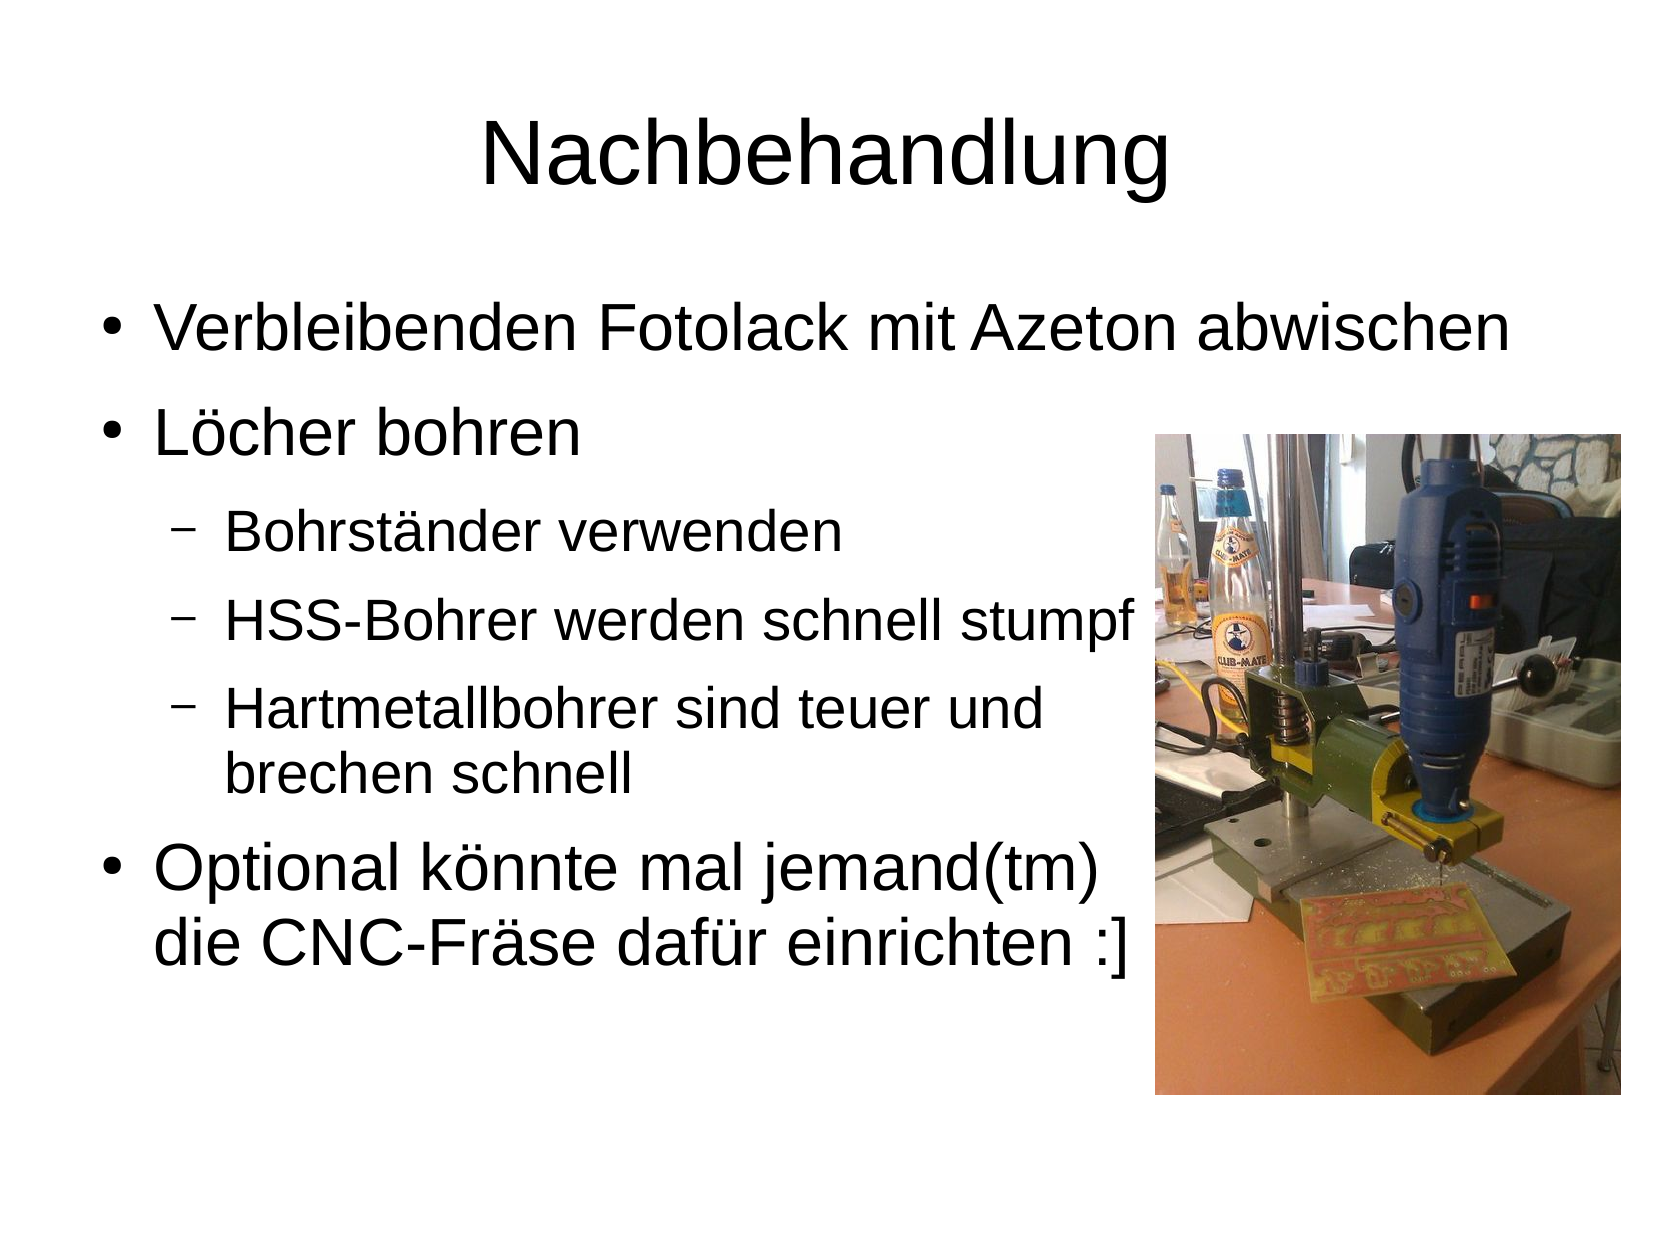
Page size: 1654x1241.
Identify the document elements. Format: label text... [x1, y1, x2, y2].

picture [1155, 434, 1621, 1096]
list Verbleibenden Fotolack mit Azeton abwischen Löcher bohren Bohrständer verwenden HSS-Bohrer werden schnell stumpf Hartmetallbohrer sind teuer und brechen schnell Optional könnte mal jemand(tm) die CNC-Fräse dafür einrichten :] [82, 290, 1538, 1010]
title Nachbehandlung [82, 49, 1571, 257]
